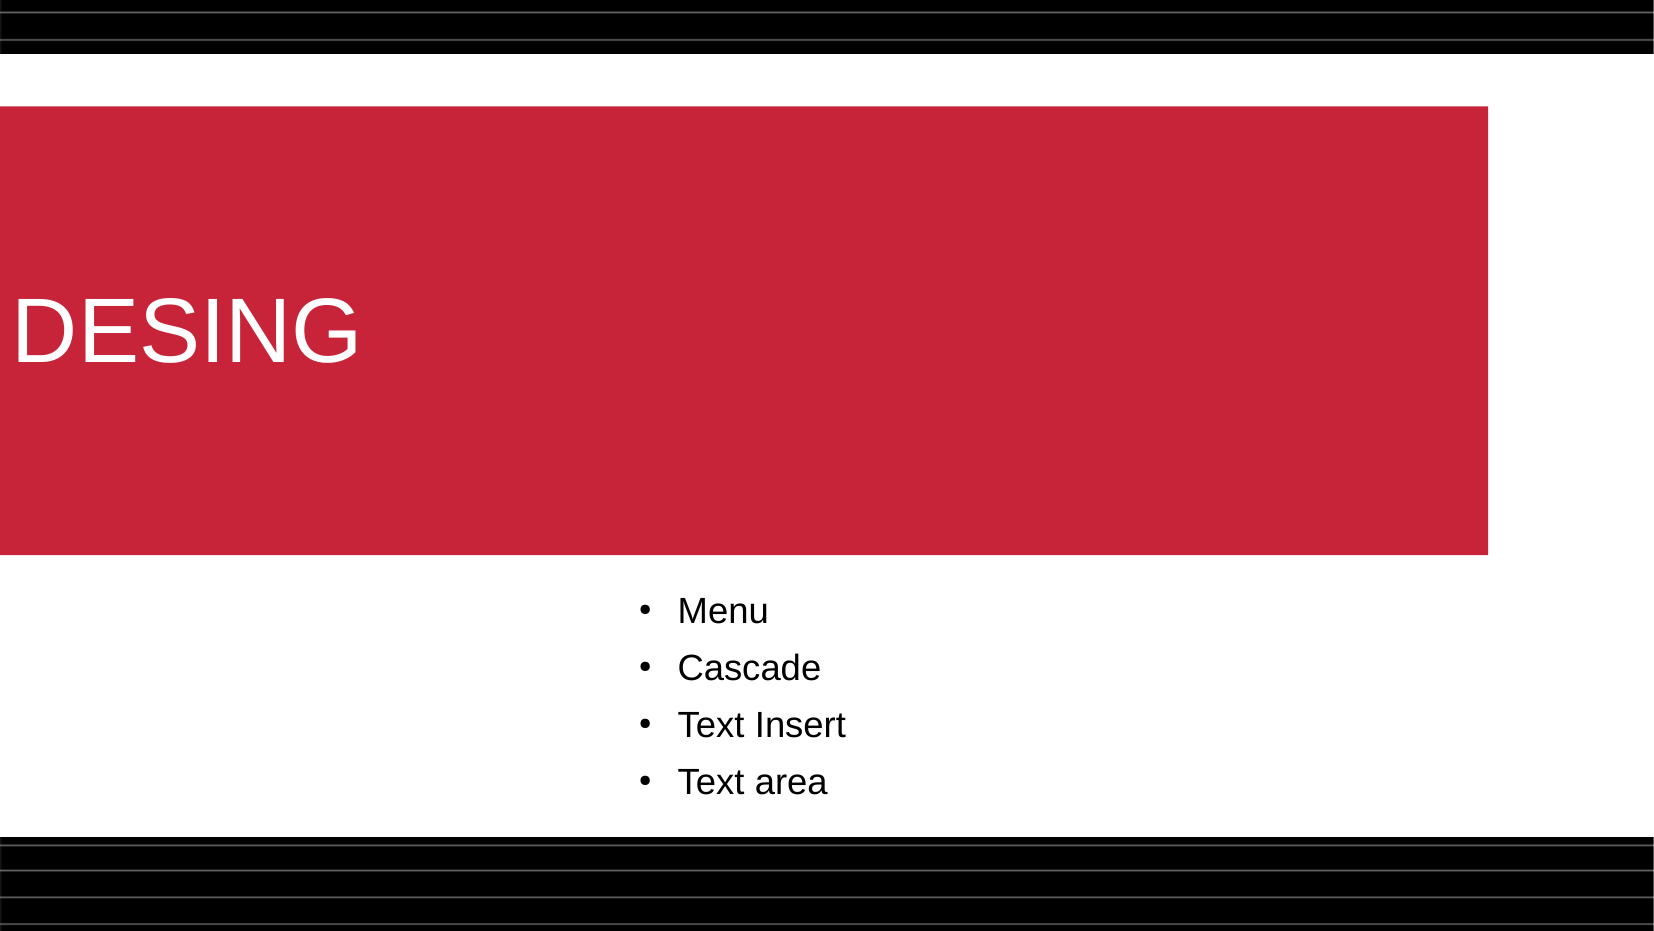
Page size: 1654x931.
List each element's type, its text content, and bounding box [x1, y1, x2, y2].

list Menu Cascade Text Insert Text area [625, 590, 1489, 804]
picture [0, 0, 1654, 54]
picture [0, 837, 1654, 931]
title DESING [0, 106, 1489, 556]
